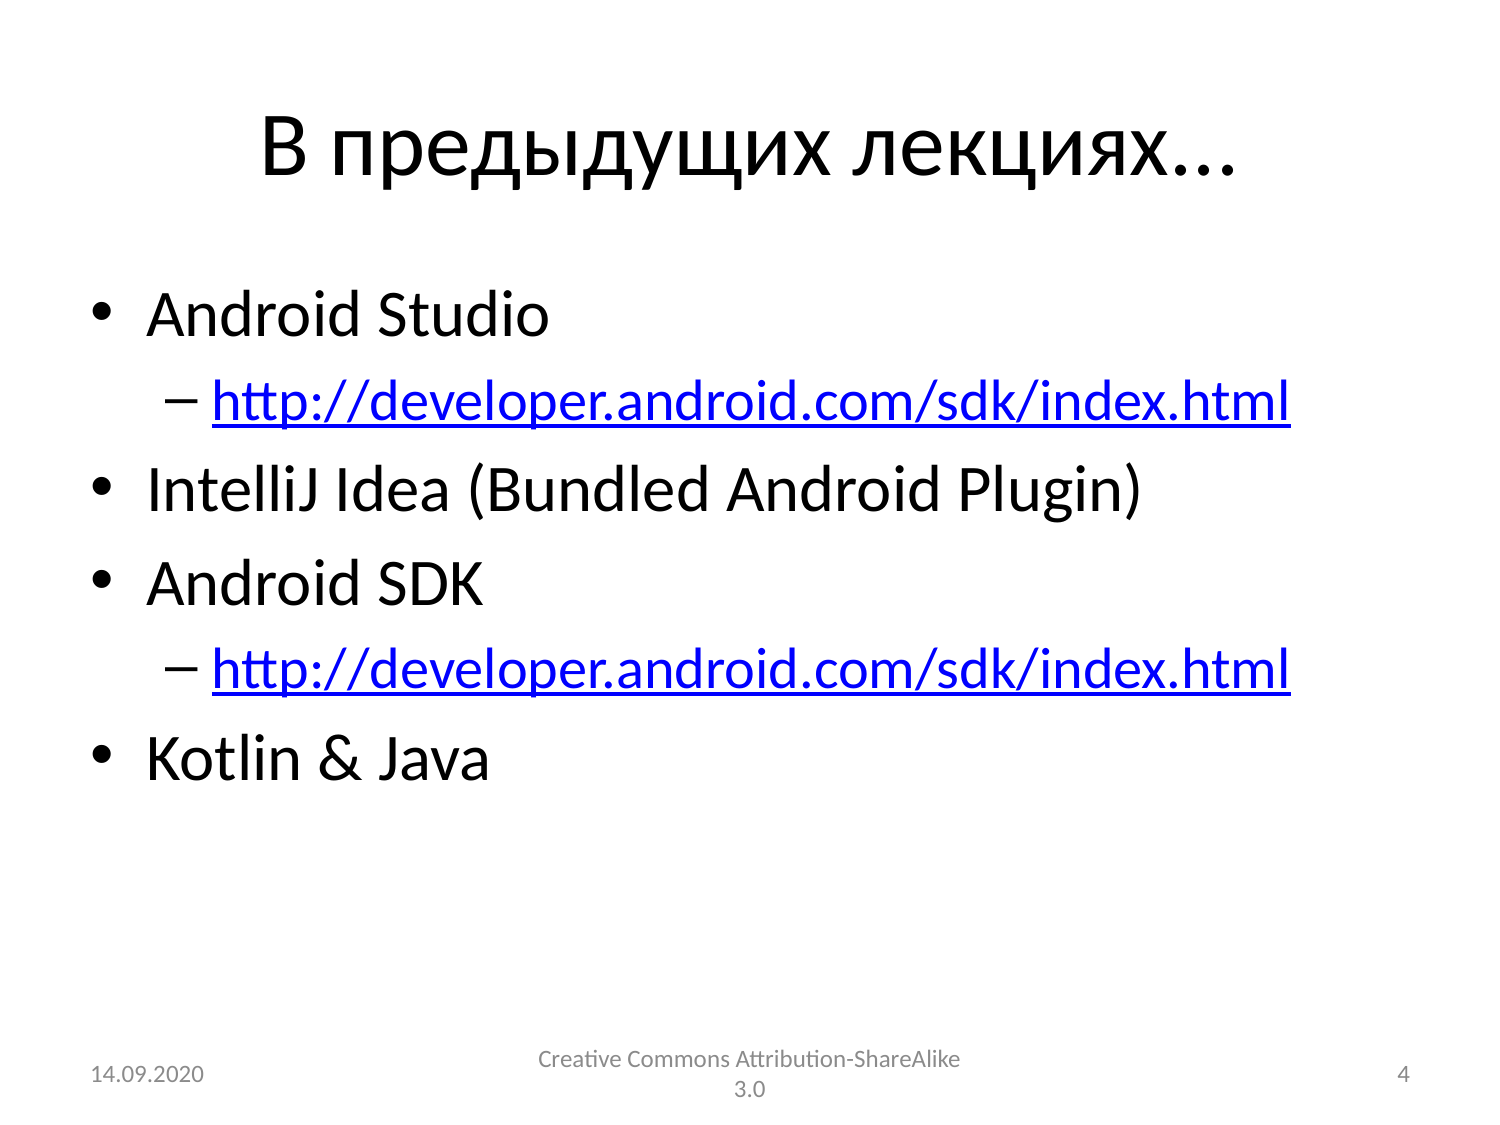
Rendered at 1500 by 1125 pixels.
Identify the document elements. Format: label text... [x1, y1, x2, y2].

footer Creative Commons Attribution-ShareAlike 3.0 [512, 1042, 988, 1103]
slide_number <number> [1074, 1042, 1425, 1103]
title В предыдущих лекциях... [75, 45, 1425, 233]
list Android Studio http://developer.android.com/sdk/index.html IntelliJ Idea (Bundled Android Plugin) Android SDK http://developer.android.com/sdk/index.html Kotlin & Java [75, 262, 1425, 1005]
